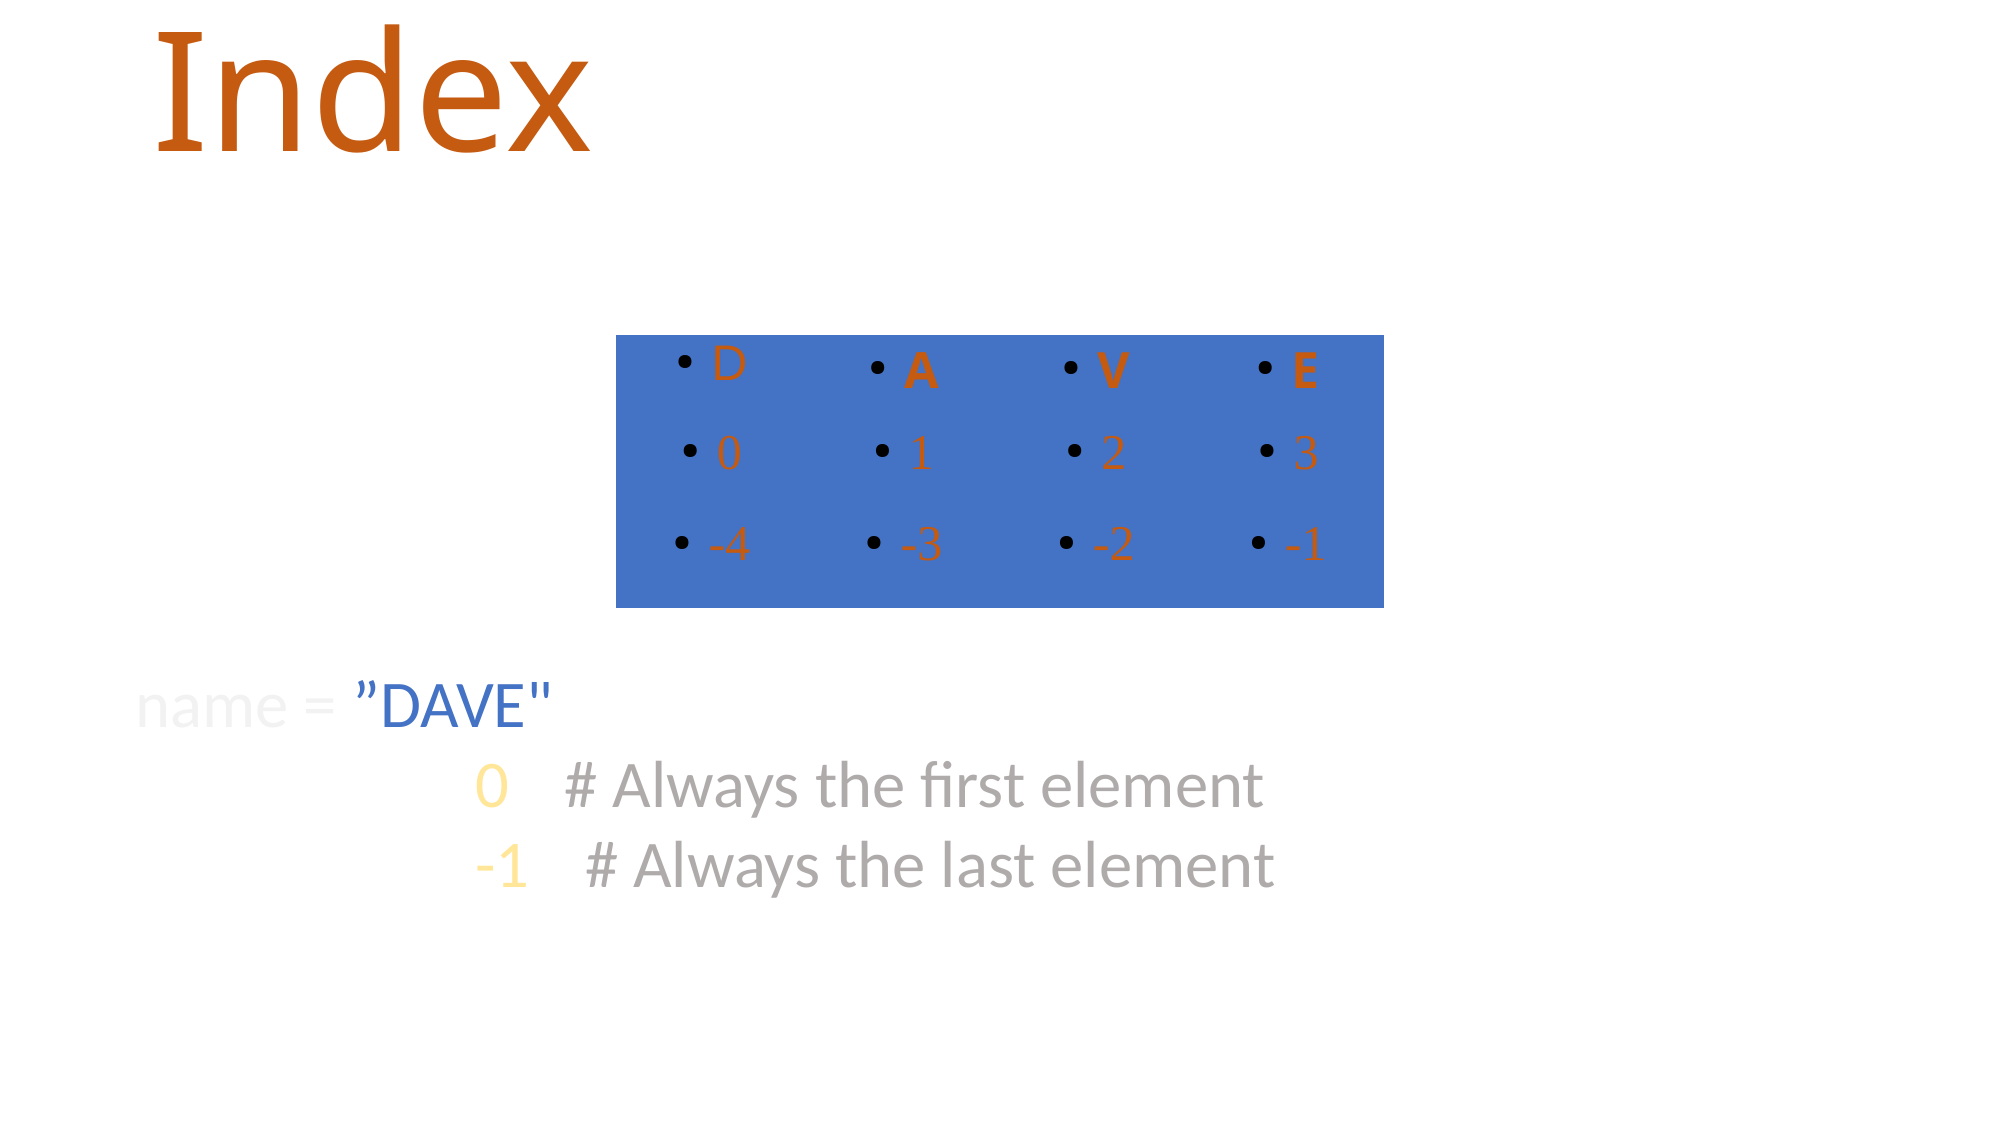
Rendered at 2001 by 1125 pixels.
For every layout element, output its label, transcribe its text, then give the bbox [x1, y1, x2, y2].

table_cell 3 [1192, 425, 1384, 516]
table_cell -4 [616, 516, 808, 608]
text_box name = ”DAVE" print (name[0]) # Always the first element print (name[-1]) # Always the last element [120, 653, 1749, 1038]
table_cell 2 [1000, 425, 1192, 516]
table_header E [1192, 335, 1384, 425]
table_header A [808, 335, 1000, 425]
table_cell -1 [1192, 516, 1384, 608]
table_cell 0 [616, 425, 808, 516]
table_cell 1 [808, 425, 1000, 516]
list Index [137, 0, 1863, 1014]
table_header D [616, 335, 808, 425]
table_header V [1000, 335, 1192, 425]
table_cell -2 [1000, 516, 1192, 608]
table_cell -3 [808, 516, 1000, 608]
